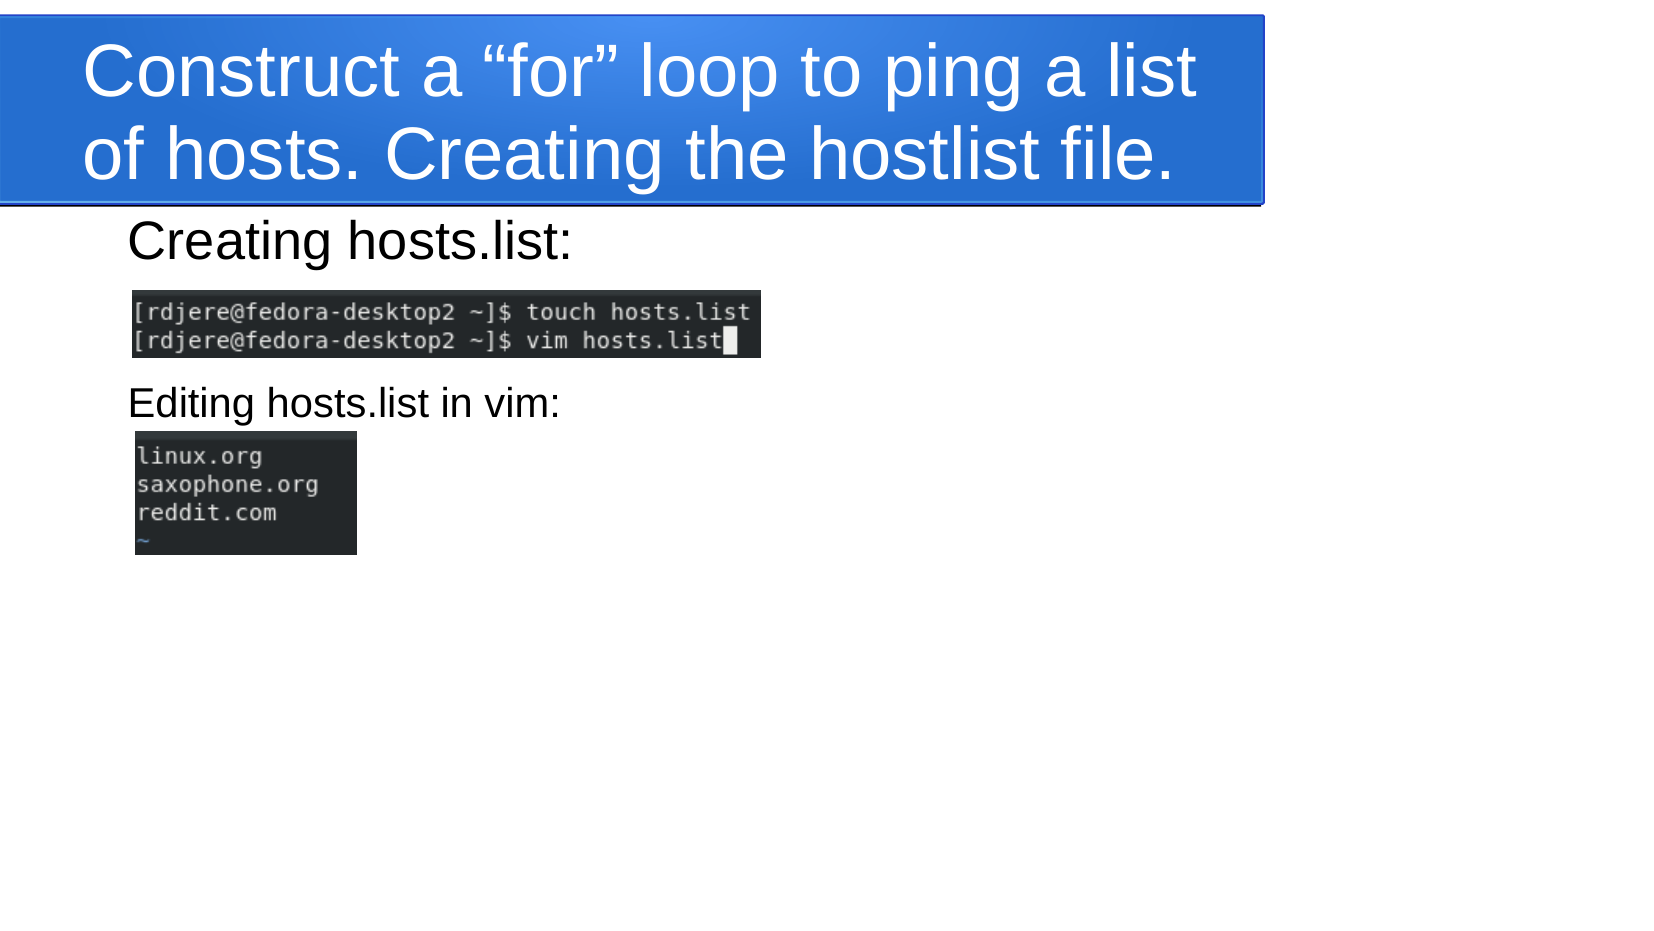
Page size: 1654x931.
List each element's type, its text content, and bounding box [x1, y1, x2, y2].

picture [132, 290, 761, 358]
title Construct a “for” loop to ping a list of hosts. Creating the hostlist file. [82, 29, 1235, 196]
picture [135, 431, 357, 556]
list Creating hosts.list: Editing hosts.list in vim: [56, 210, 1546, 751]
